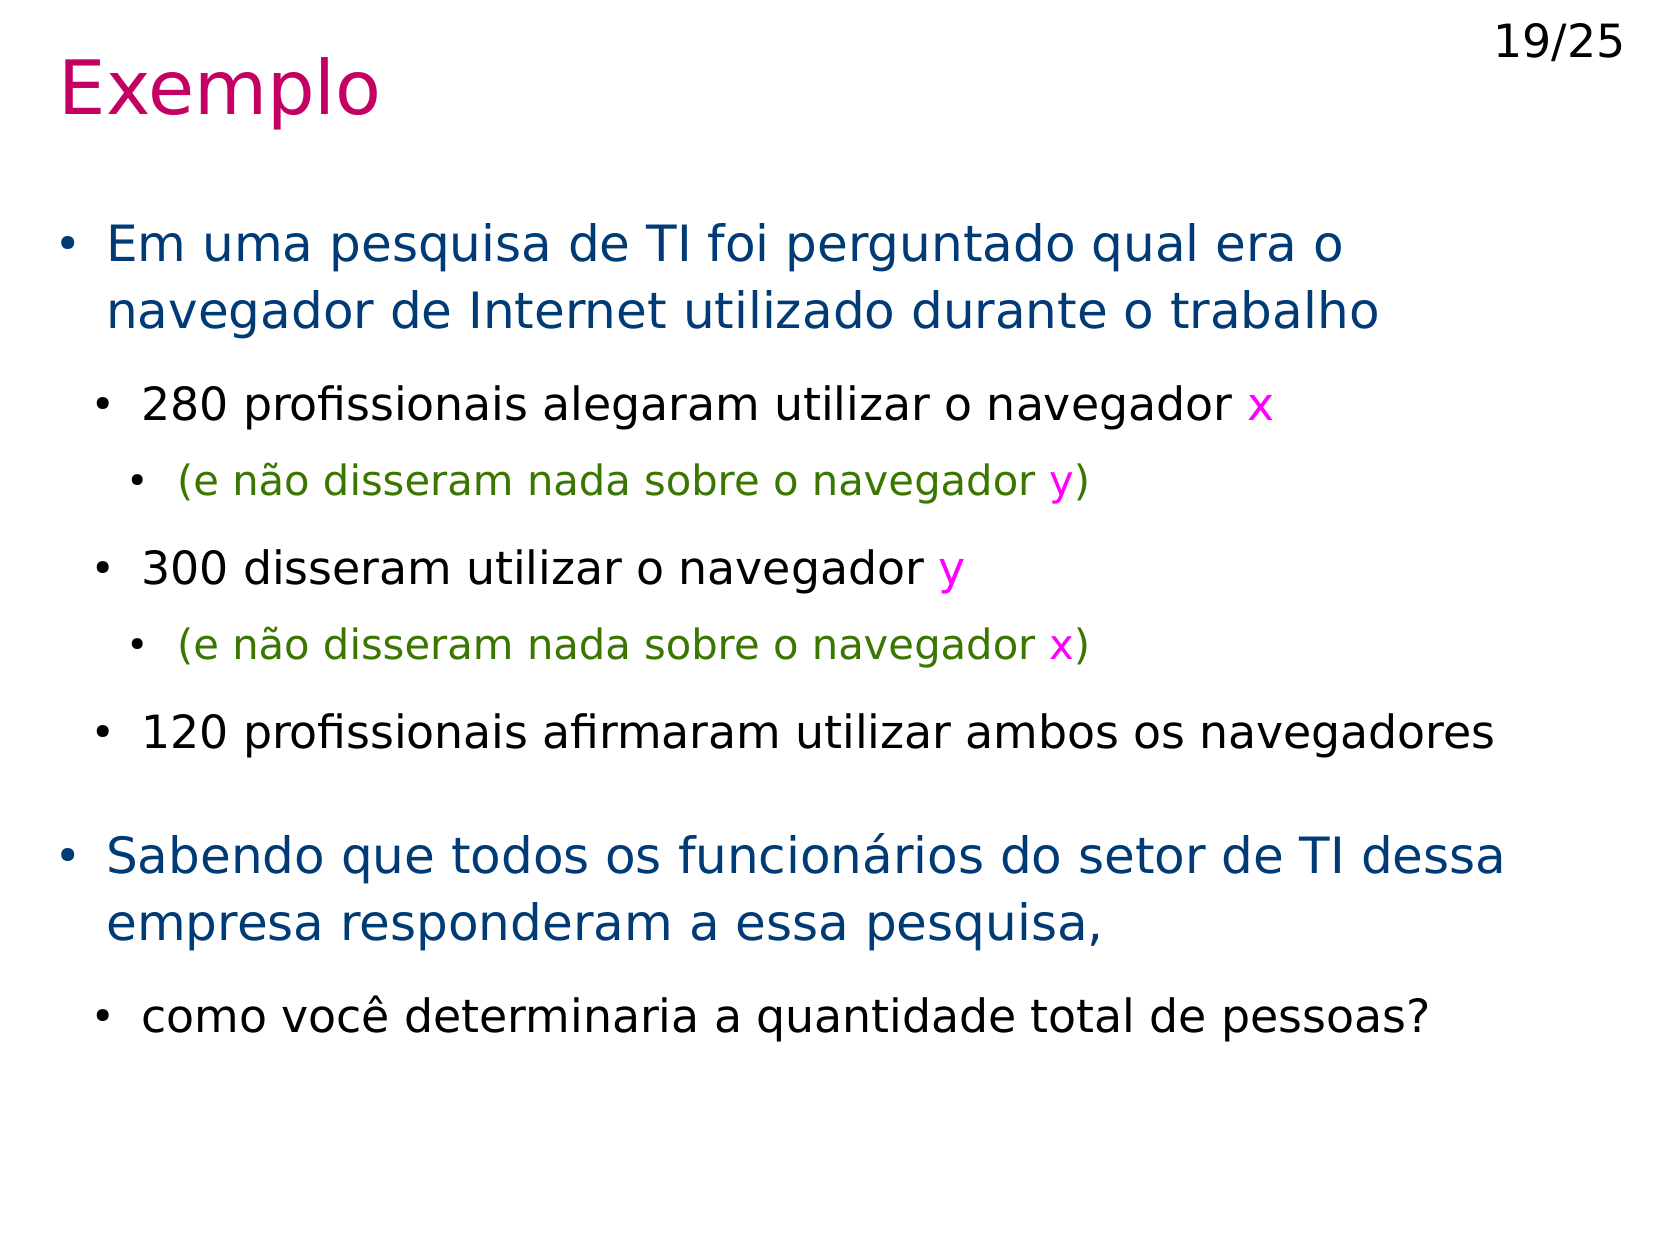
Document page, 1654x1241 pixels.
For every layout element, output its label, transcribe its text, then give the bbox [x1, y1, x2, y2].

title Exemplo [59, 29, 1625, 148]
list Em uma pesquisa de TI foi perguntado qual era o navegador de Internet utilizado durante o trabalho 280 profissionais alegaram utilizar o navegador x (e não disseram nada sobre o navegador y) 300 disseram utilizar o navegador y (e não disseram nada sobre o navegador x) 120 profissionais afirmaram utilizar ambos os navegadores Sabendo que todos os funcionários do setor de TI dessa empresa responderam a essa pesquisa, como você determinaria a quantidade total de pessoas? [59, 206, 1625, 1211]
